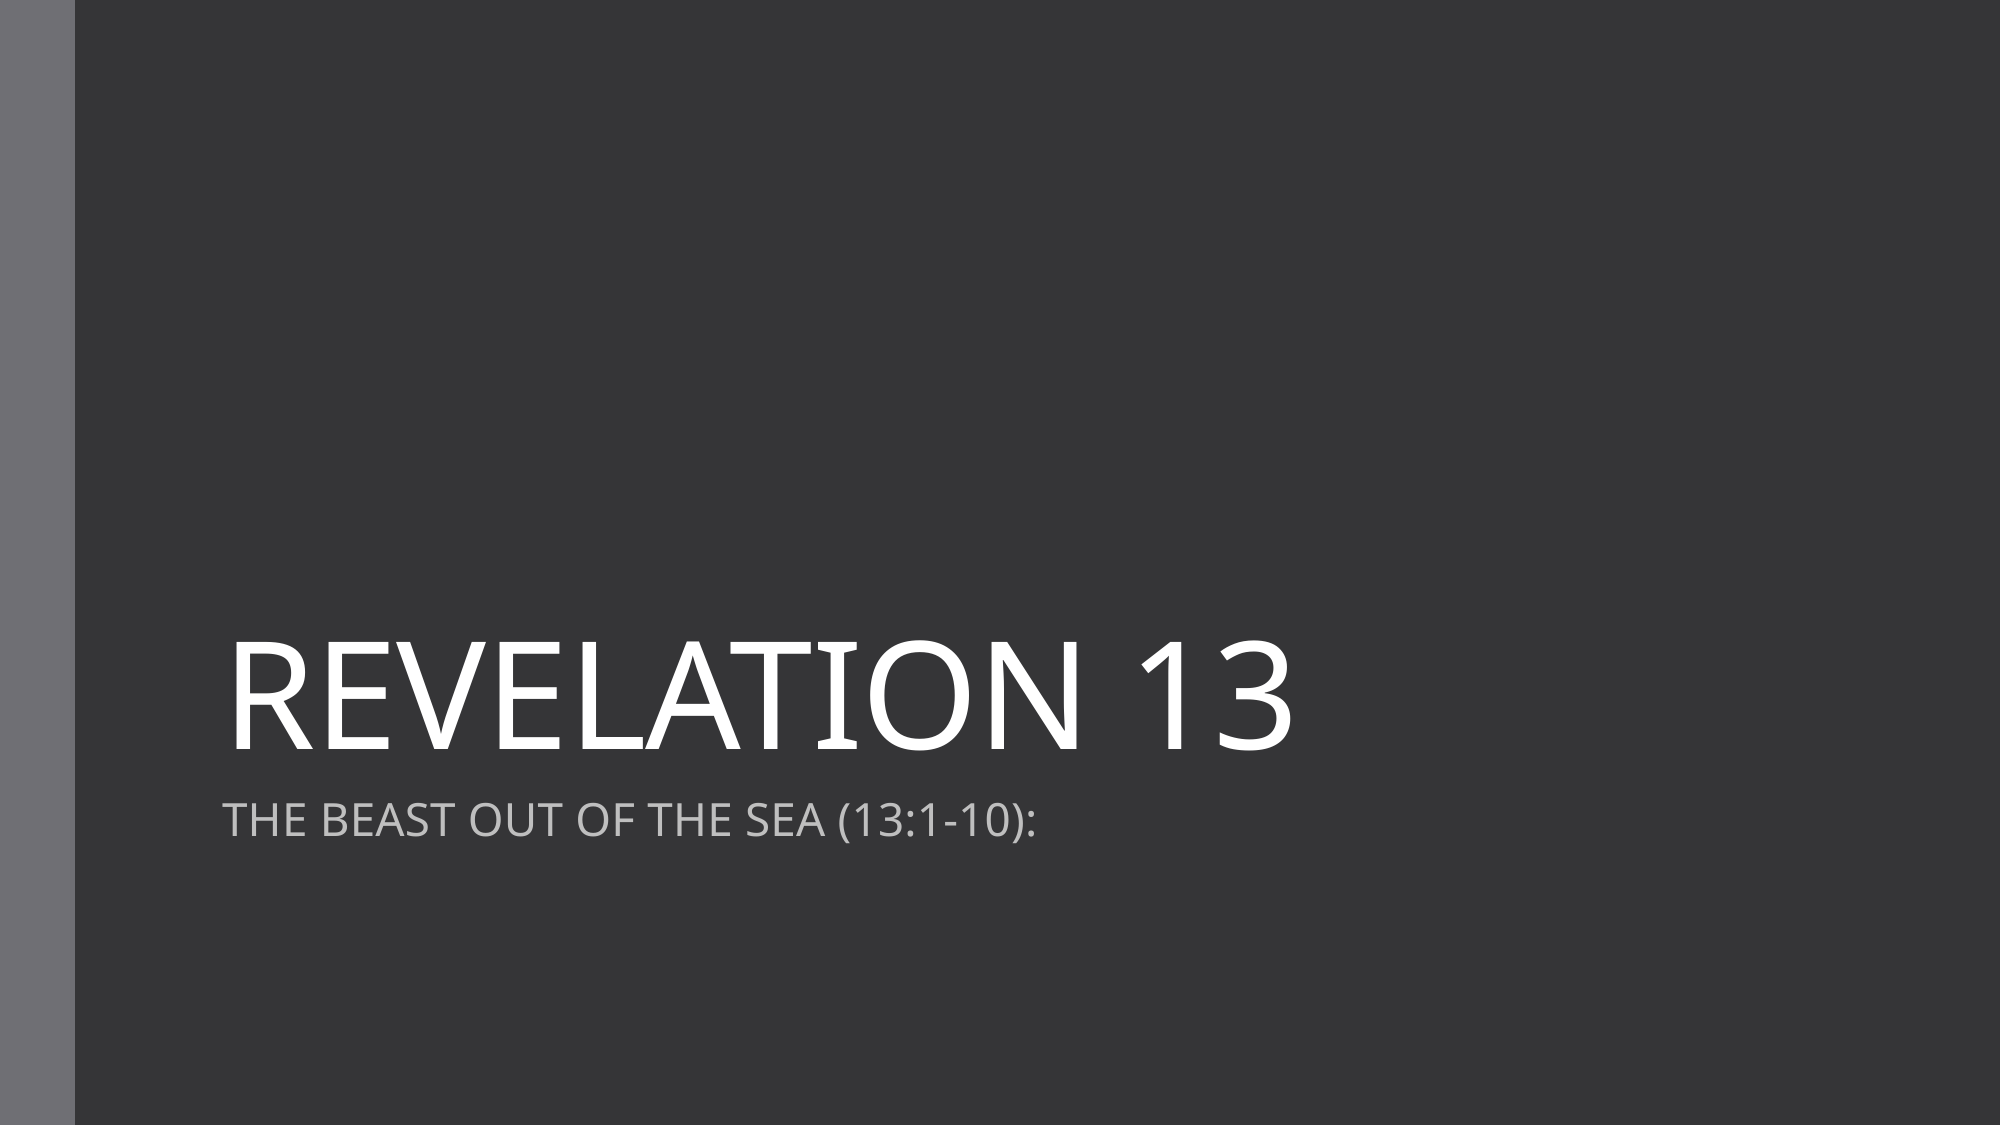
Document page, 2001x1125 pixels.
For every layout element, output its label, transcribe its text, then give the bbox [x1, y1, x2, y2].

title REVELATION 13 [206, 124, 1752, 787]
subtitle THE BEAST OUT OF THE SEA (13:1-10): [206, 787, 1752, 1066]
